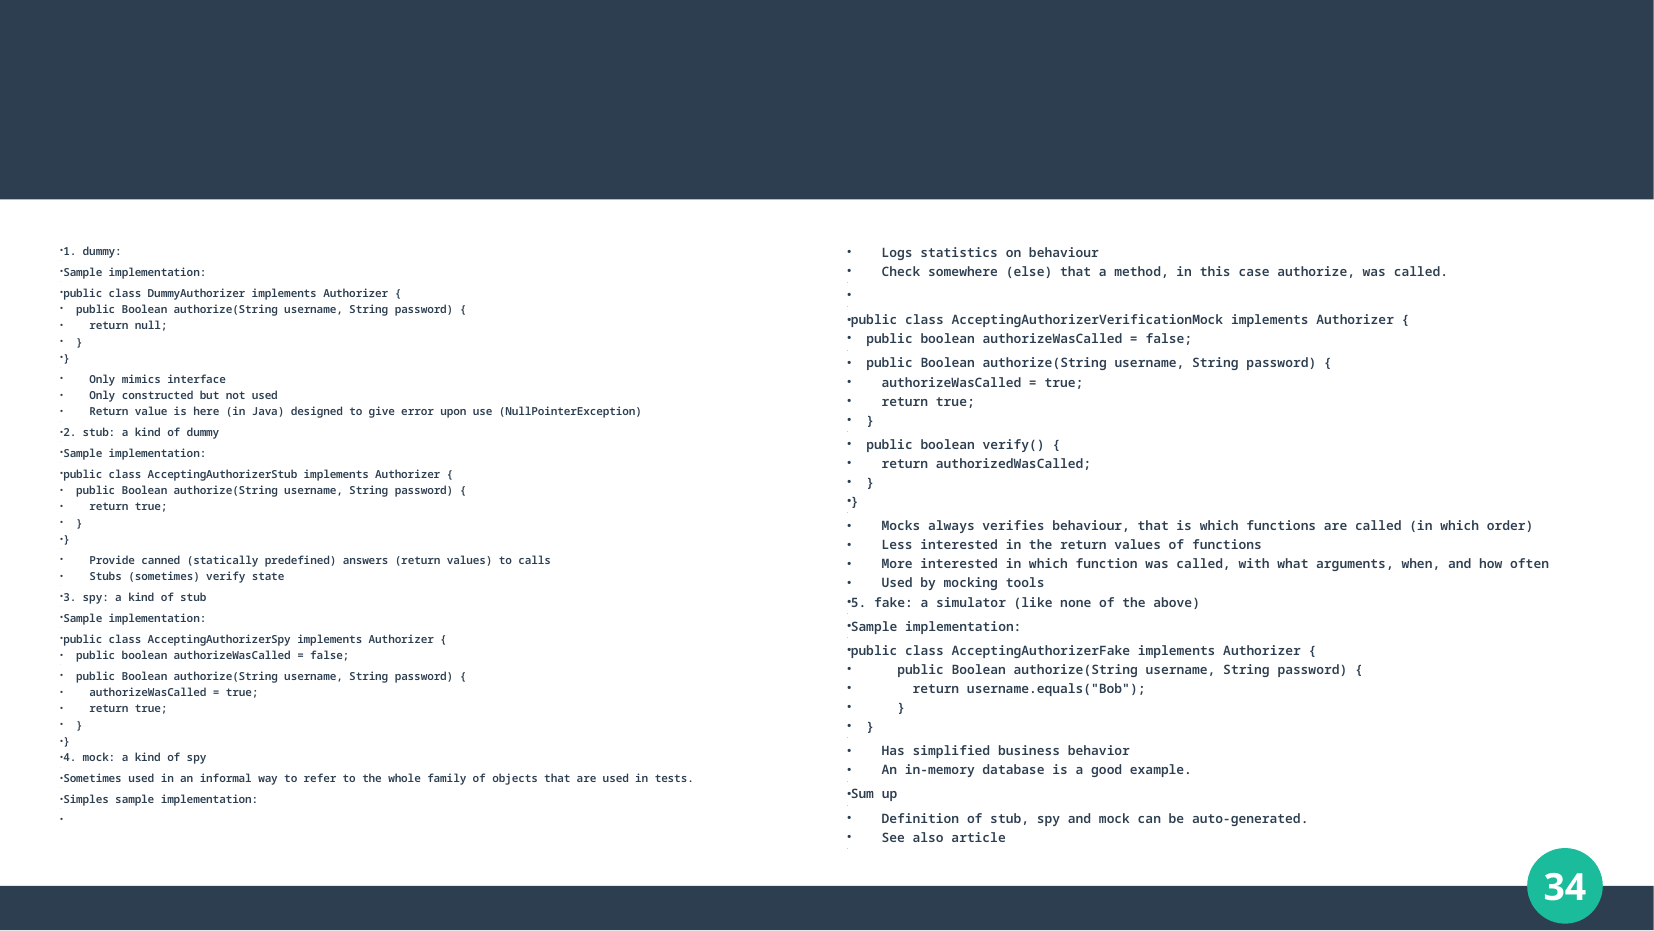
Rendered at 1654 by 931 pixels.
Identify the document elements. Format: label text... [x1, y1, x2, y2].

list 1. dummy: Sample implementation: public class DummyAuthorizer implements Authorizer { public Boolean authorize(String username, String password) { return null; } } Only mimics interface Only constructed but not used Return value is here (in Java) designed to give error upon use (NullPointerException) 2. stub: a kind of dummy Sample implementation: public class AcceptingAuthorizerStub implements Authorizer { public Boolean authorize(String username, String password) { return true; } } Provide canned (statically predefined) answers (return values) to calls Stubs (sometimes) verify state 3. spy: a kind of stub Sample implementation: public class AcceptingAuthorizerSpy implements Authorizer { public boolean authorizeWasCalled = false; public Boolean authorize(String username, String password) { authorizeWasCalled = true; return true; } } 4. mock: a kind of spy Sometimes used in an informal way to refer to the whole family of objects that are used in tests. Simples sample implementation: [59, 243, 809, 864]
list Logs statistics on behaviour Check somewhere (else) that a method, in this case authorize, was called. public class AcceptingAuthorizerVerificationMock implements Authorizer { public boolean authorizeWasCalled = false; public Boolean authorize(String username, String password) { authorizeWasCalled = true; return true; } public boolean verify() { return authorizedWasCalled; } } Mocks always verifies behaviour, that is which functions are called (in which order) Less interested in the return values of functions More interested in which function was called, with what arguments, when, and how often Used by mocking tools 5. fake: a simulator (like none of the above) Sample implementation: public class AcceptingAuthorizerFake implements Authorizer { public Boolean authorize(String username, String password) { return username.equals("Bob"); } } Has simplified business behavior An in-memory database is a good example. Sum up Definition of stub, spy and mock can be auto-generated. See also article [845, 243, 1596, 864]
